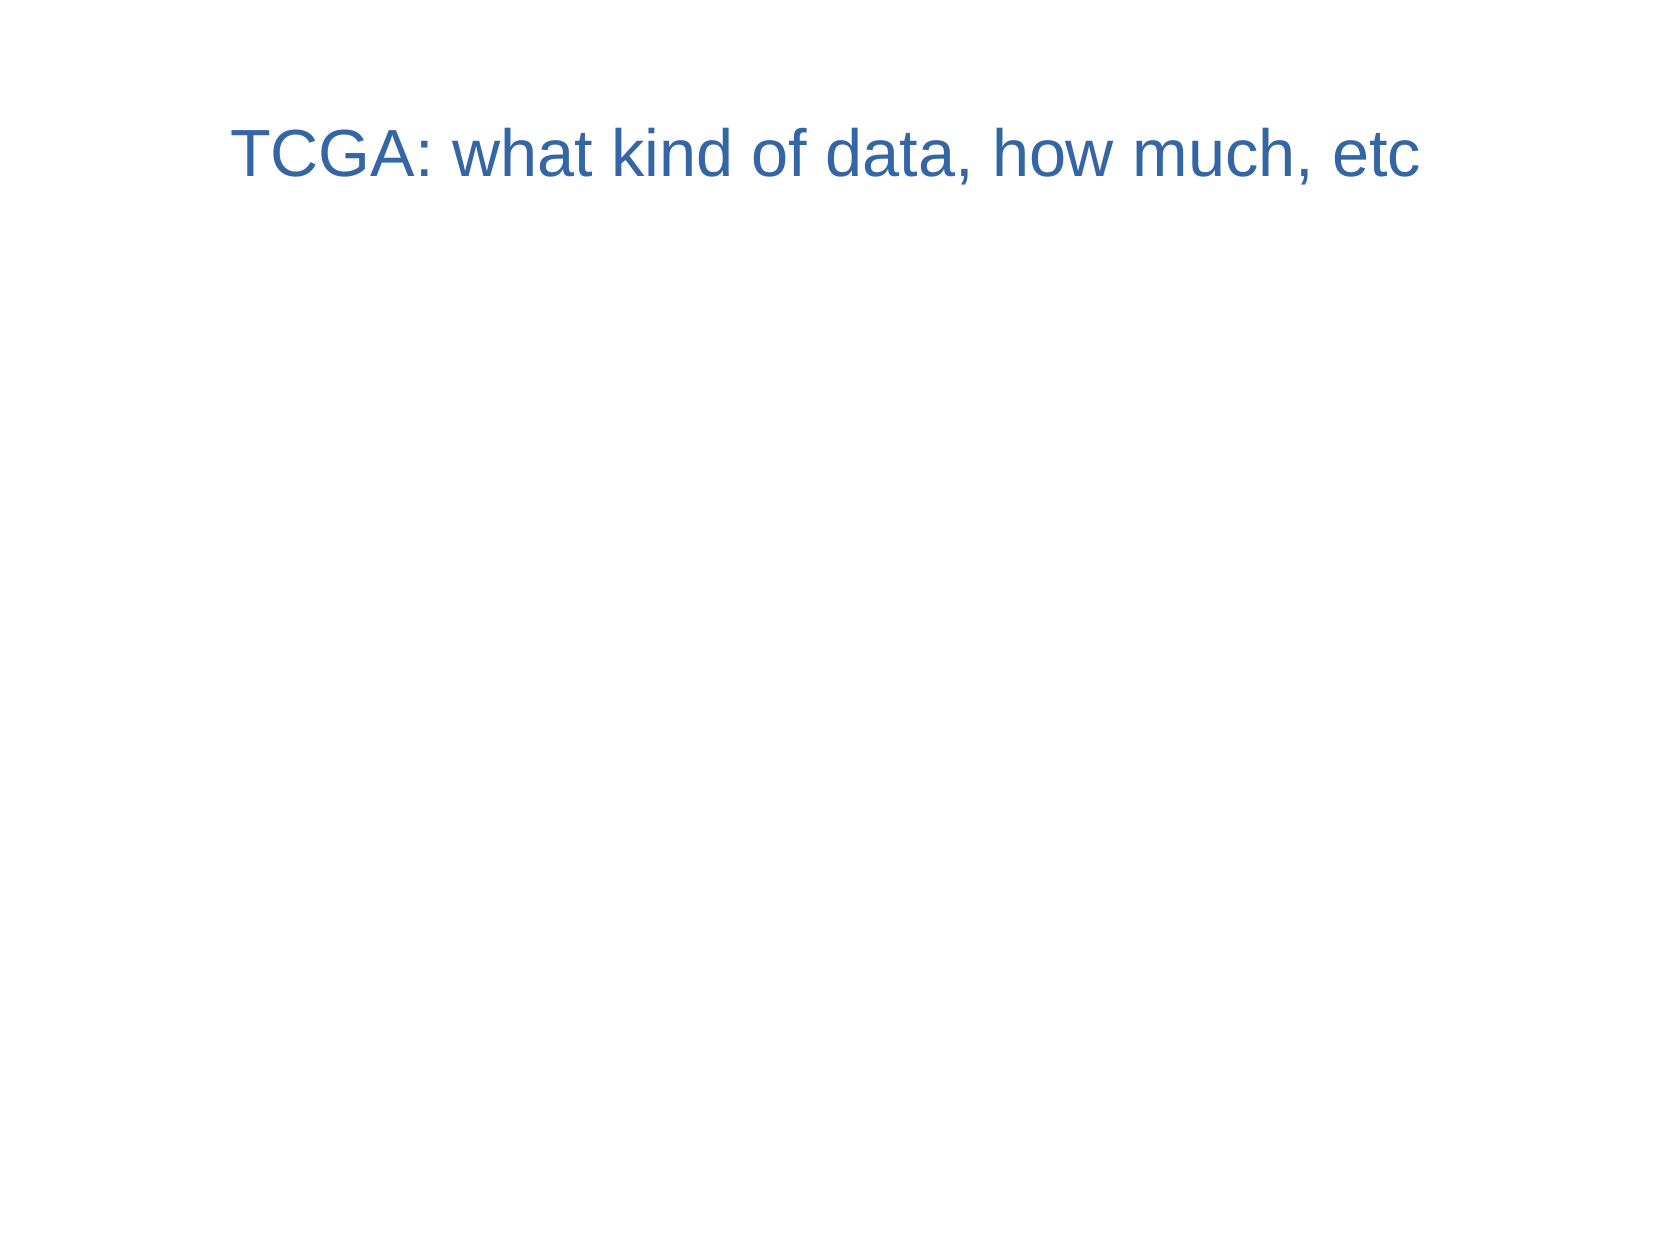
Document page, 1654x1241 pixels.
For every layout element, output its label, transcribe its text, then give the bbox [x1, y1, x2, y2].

title TCGA: what kind of data, how much, etc [82, 49, 1571, 257]
